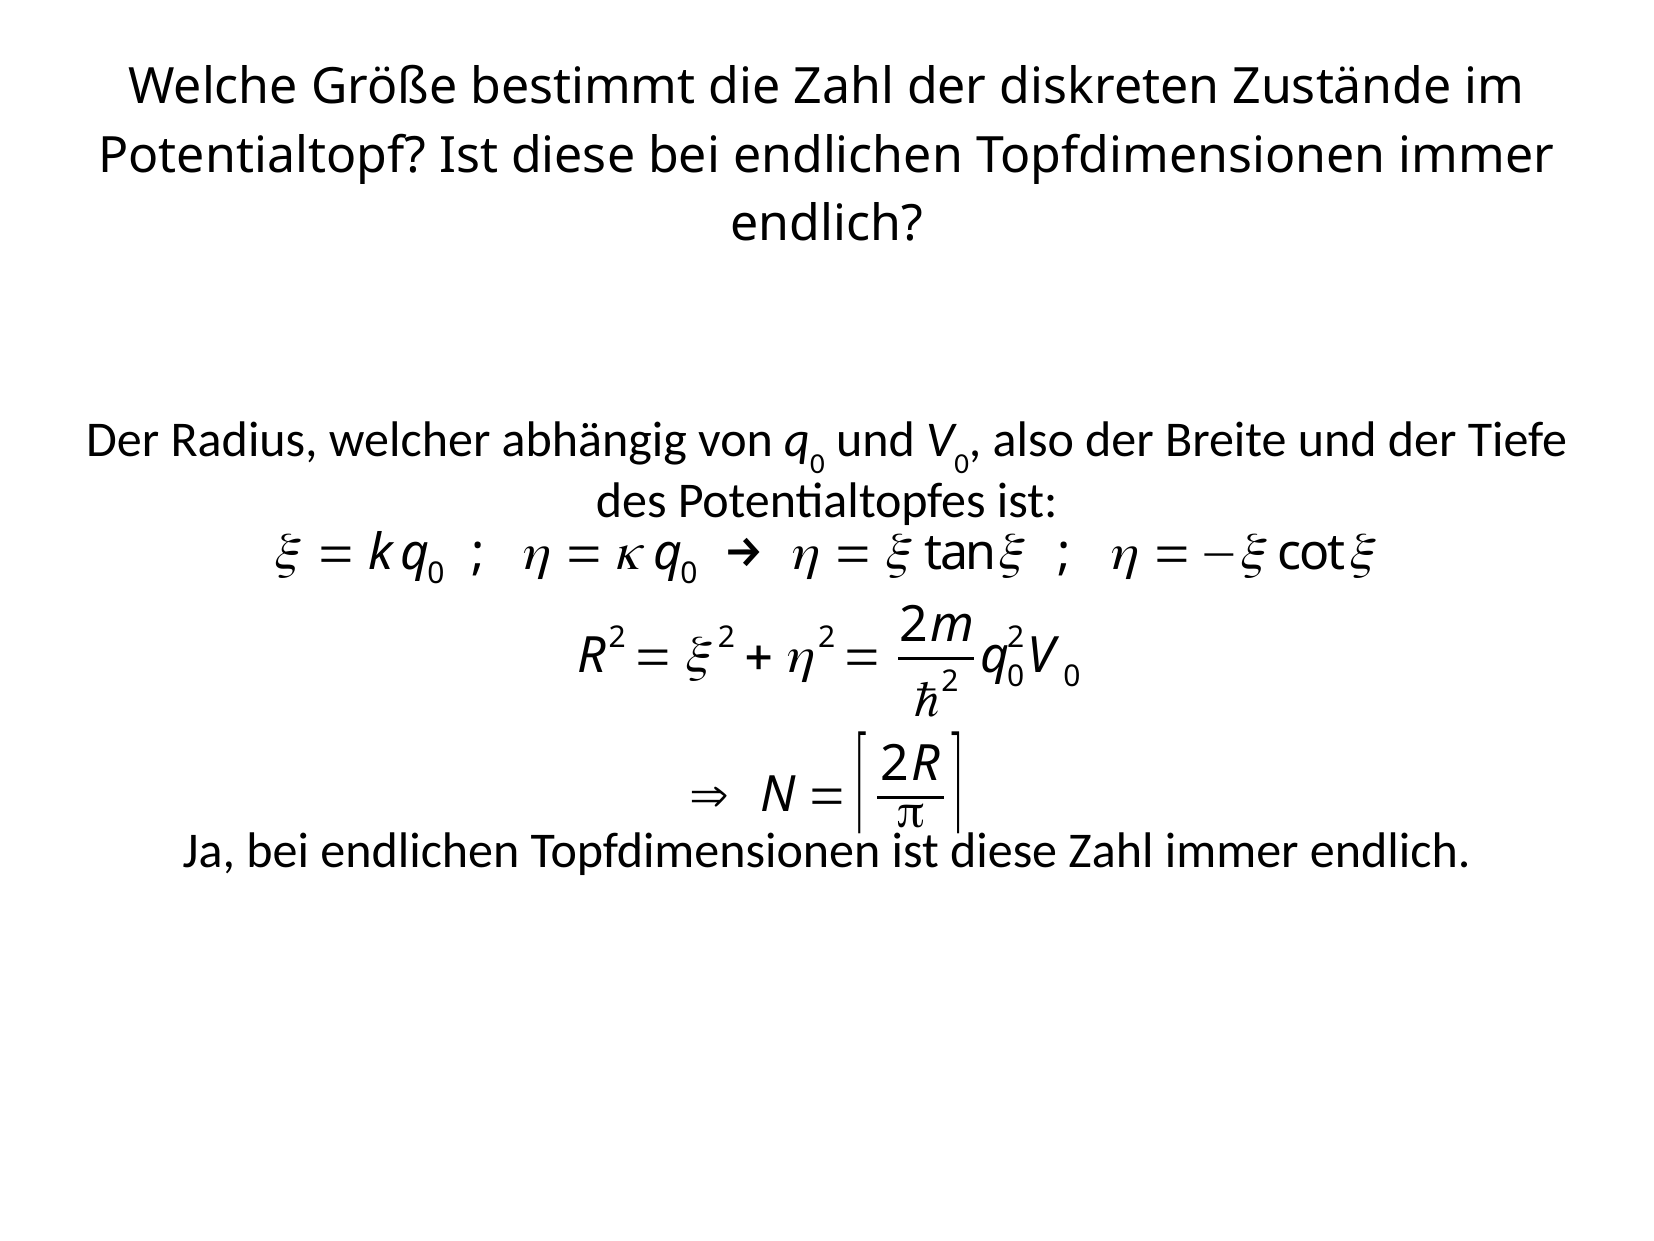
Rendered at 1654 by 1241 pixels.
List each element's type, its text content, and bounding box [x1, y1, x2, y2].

chart [266, 522, 1388, 836]
subtitle Der Radius, welcher abhängig von q0 und V0, also der Breite und der Tiefe des Potentialtopfes ist: Ja, bei endlichen Topfdimensionen ist diese Zahl immer endlich. [82, 290, 1571, 1010]
title Welche Größe bestimmt die Zahl der diskreten Zustände im Potentialtopf? Ist diese bei endlichen Topfdimensionen immer endlich? [82, 49, 1571, 257]
